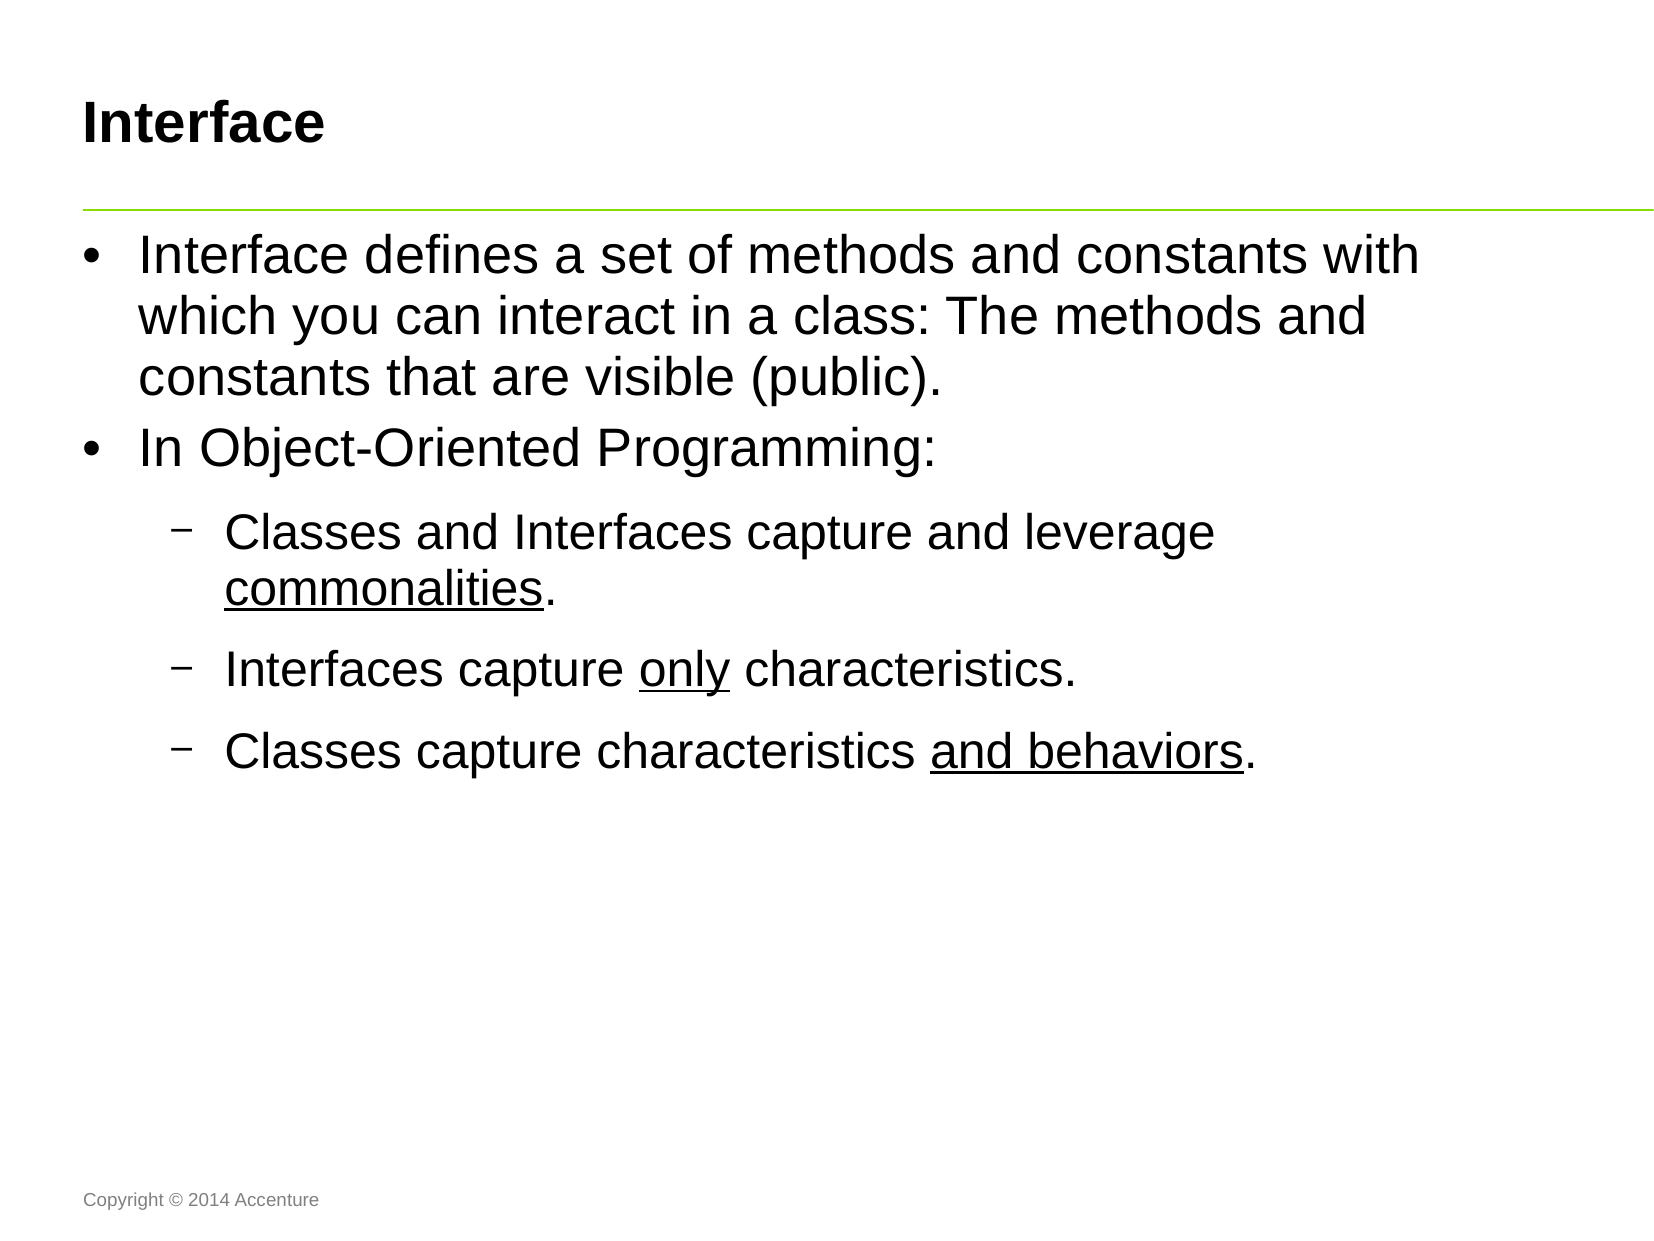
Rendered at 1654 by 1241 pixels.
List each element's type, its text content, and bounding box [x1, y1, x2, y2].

title Interface [82, 49, 1571, 196]
list Interface defines a set of methods and constants with which you can interact in a class: The methods and constants that are visible (public). In Object-Oriented Programming: Classes and Interfaces capture and leverage commonalities. Interfaces capture only characteristics. Classes capture characteristics and behaviors. [82, 225, 1538, 1186]
